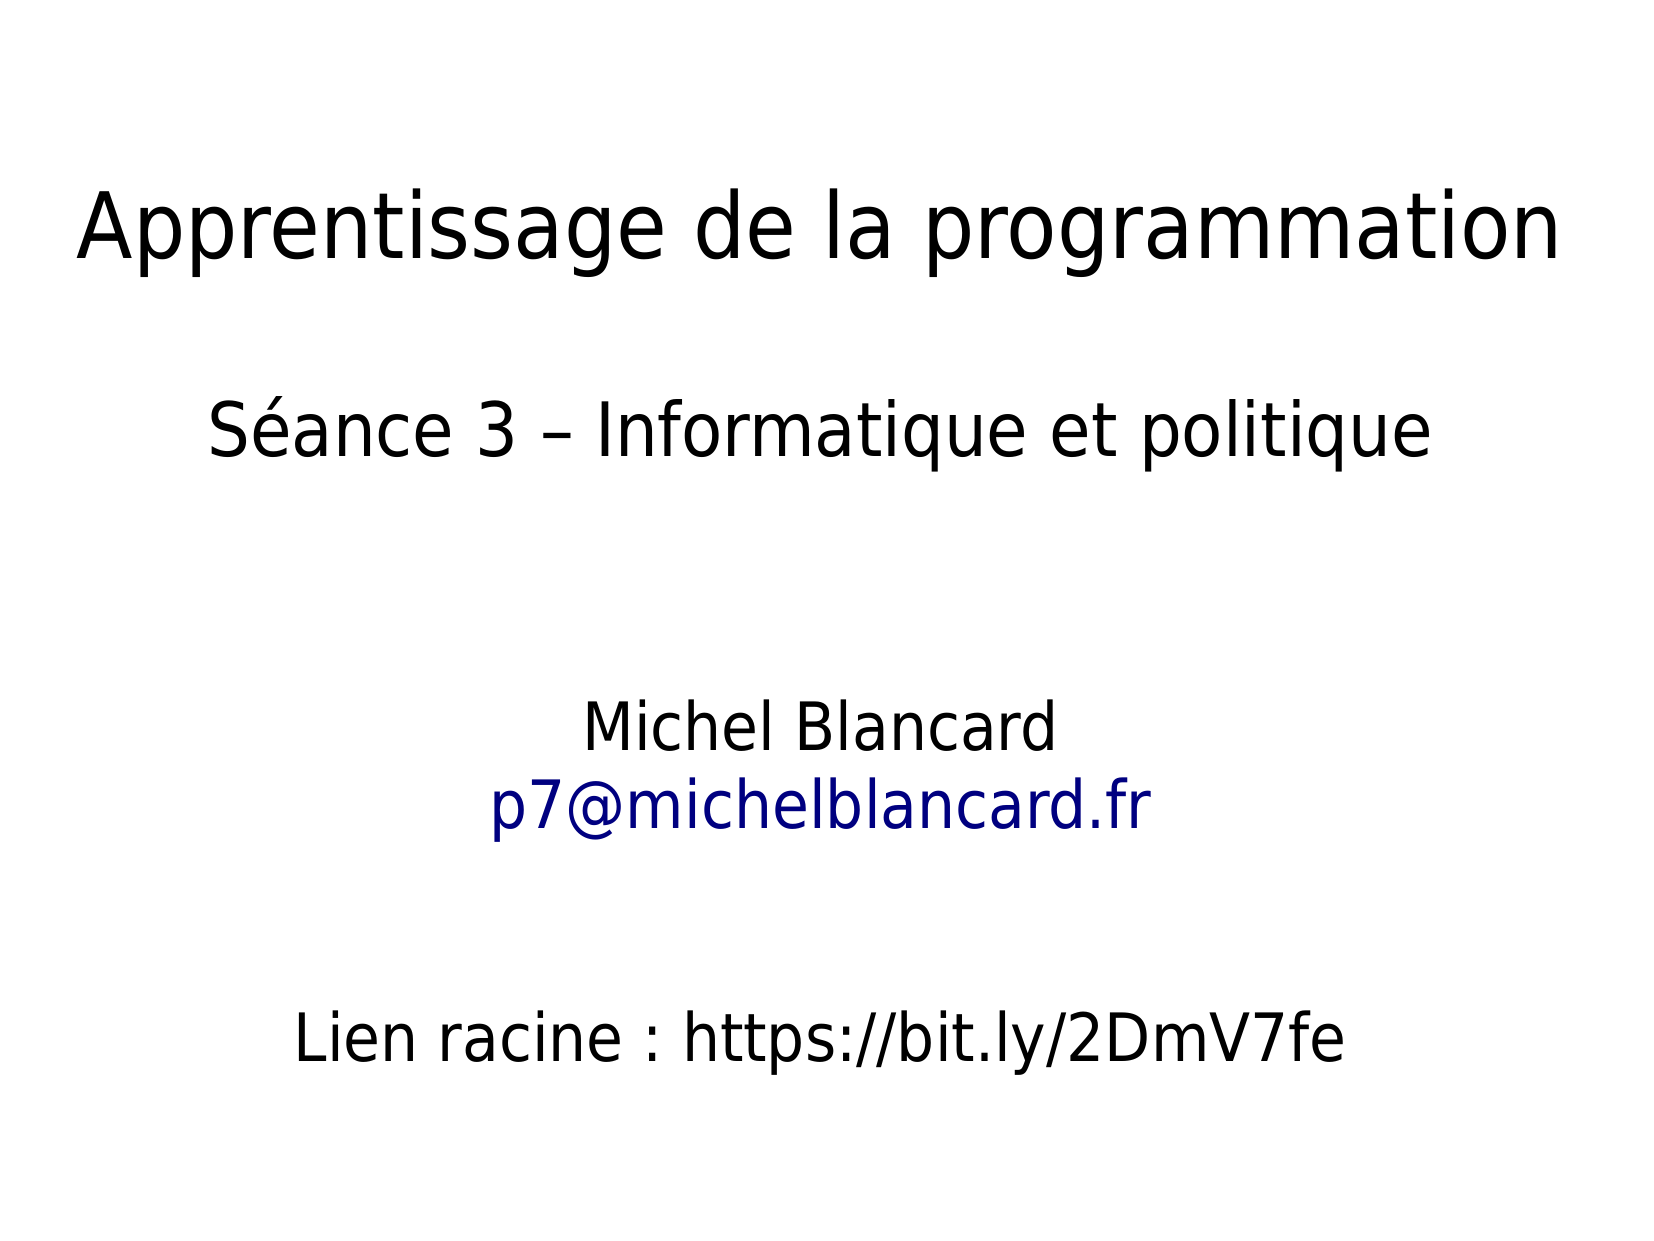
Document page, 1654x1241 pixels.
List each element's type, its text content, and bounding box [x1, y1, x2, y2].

title Apprentissage de la programmation Séance 3 – Informatique et politique Michel Blancard p7@michelblancard.fr Lien racine : https://bit.ly/2DmV7fe [35, 129, 1607, 1122]
